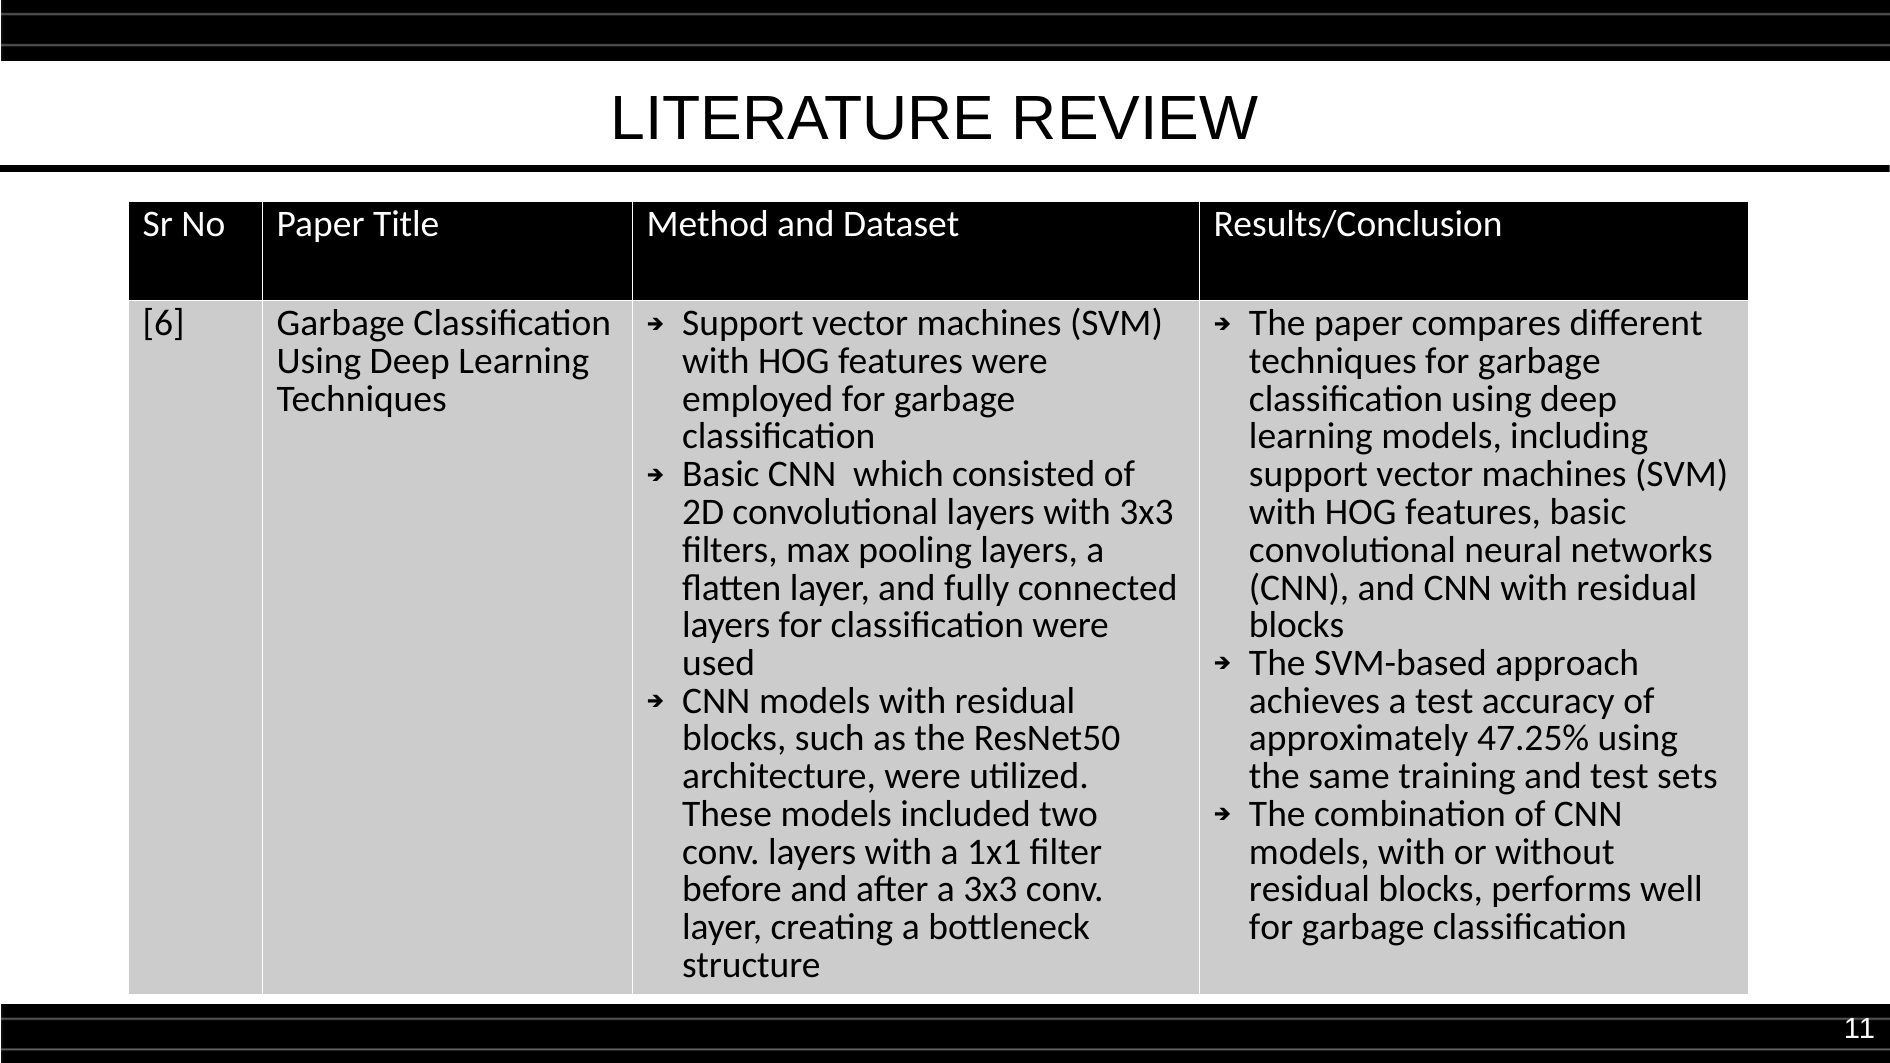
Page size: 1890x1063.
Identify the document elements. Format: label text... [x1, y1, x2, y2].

title LITERATURE REVIEW [84, 77, 1786, 158]
table_header Results/Conclusion [1200, 202, 1748, 300]
picture [1, 1004, 1890, 1063]
table_header Method and Dataset [633, 202, 1199, 300]
table_header Sr No [129, 202, 262, 300]
table_cell [6] [129, 301, 262, 994]
table_header Paper Title [263, 202, 632, 300]
table_cell Garbage Classification Using Deep Learning Techniques [263, 301, 632, 994]
picture [1, 0, 1890, 61]
table_cell Support vector machines (SVM) with HOG features were employed for garbage classification Basic CNN which consisted of 2D convolutional layers with 3x3 filters, max pooling layers, a flatten layer, and fully connected layers for classification were used CNN models with residual blocks, such as the ResNet50 architecture, were utilized. These models included two conv. layers with a 1x1 filter before and after a 3x3 conv. layer, creating a bottleneck structure [633, 301, 1199, 994]
table_cell The paper compares different techniques for garbage classification using deep learning models, including support vector machines (SVM) with HOG features, basic convolutional neural networks (CNN), and CNN with residual blocks The SVM-based approach achieves a test accuracy of approximately 47.25% using the same training and test sets The combination of CNN models, with or without residual blocks, performs well for garbage classification [1200, 301, 1748, 994]
